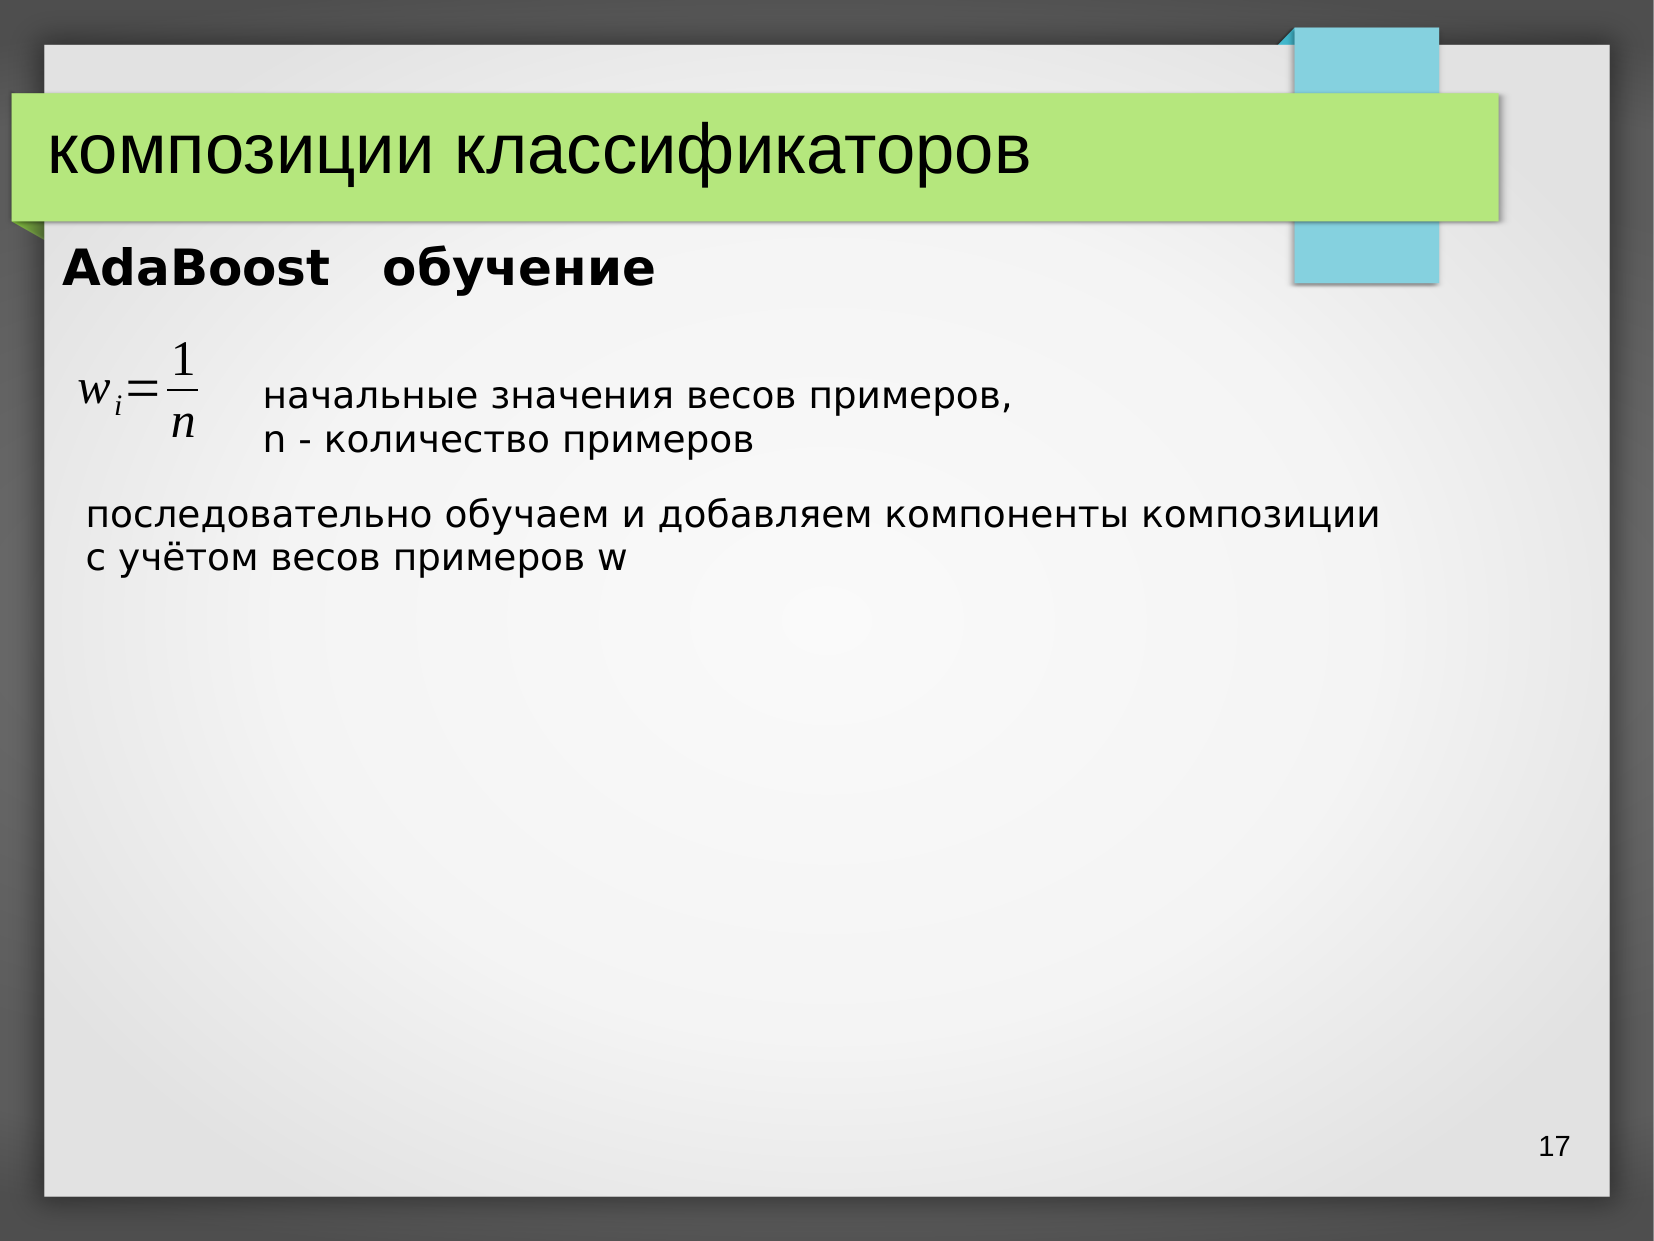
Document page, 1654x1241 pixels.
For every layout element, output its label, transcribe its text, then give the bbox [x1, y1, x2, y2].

picture [0, 0, 1654, 1241]
text_box последовательно обучаем и добавляем компоненты композиции с учётом весов примеров w [70, 484, 1406, 587]
title композиции классификаторов [47, 109, 1501, 189]
text_box AdaBoost обучение [47, 231, 768, 305]
text_box начальные значения весов примеров, n - количество примеров [248, 366, 1072, 469]
chart [70, 330, 207, 449]
